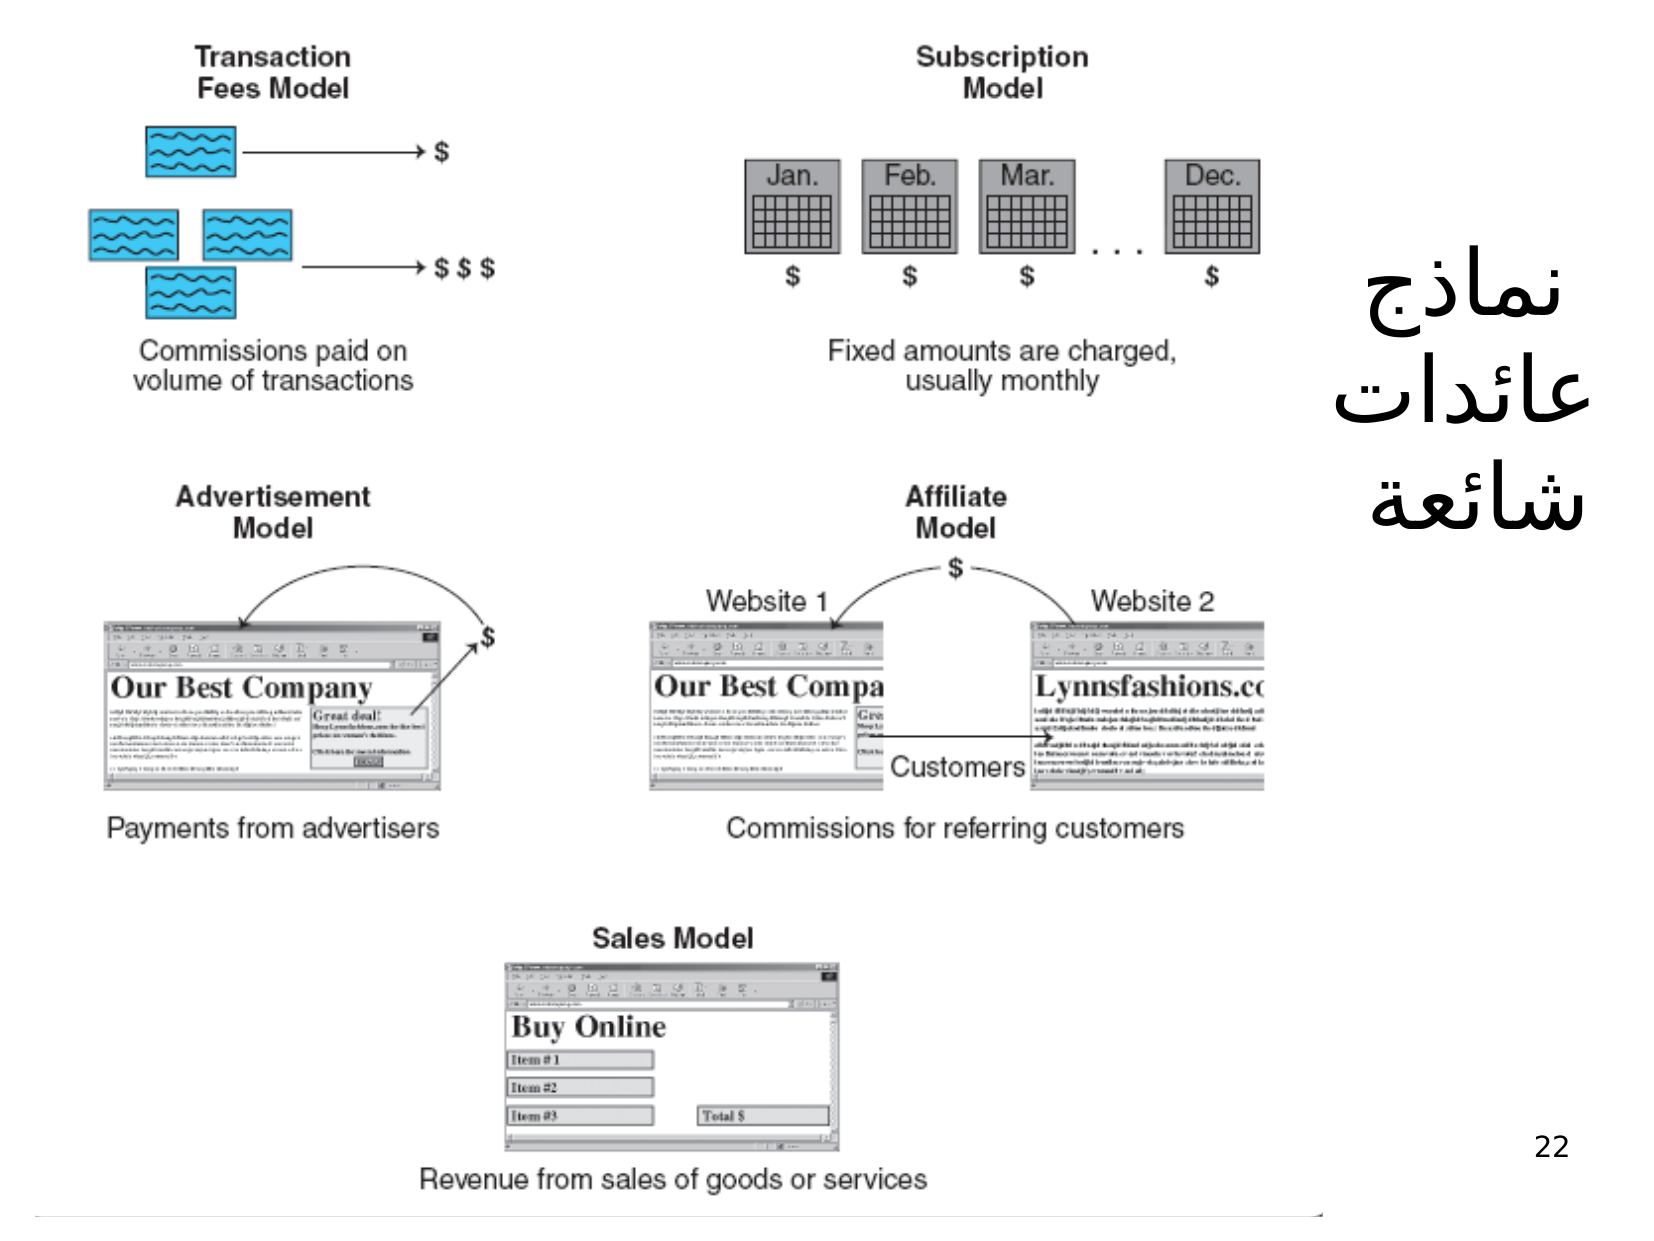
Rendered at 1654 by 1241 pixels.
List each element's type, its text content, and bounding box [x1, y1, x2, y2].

picture [35, 35, 1323, 1217]
title نماذج عائدات شائعة [1323, 224, 1642, 557]
